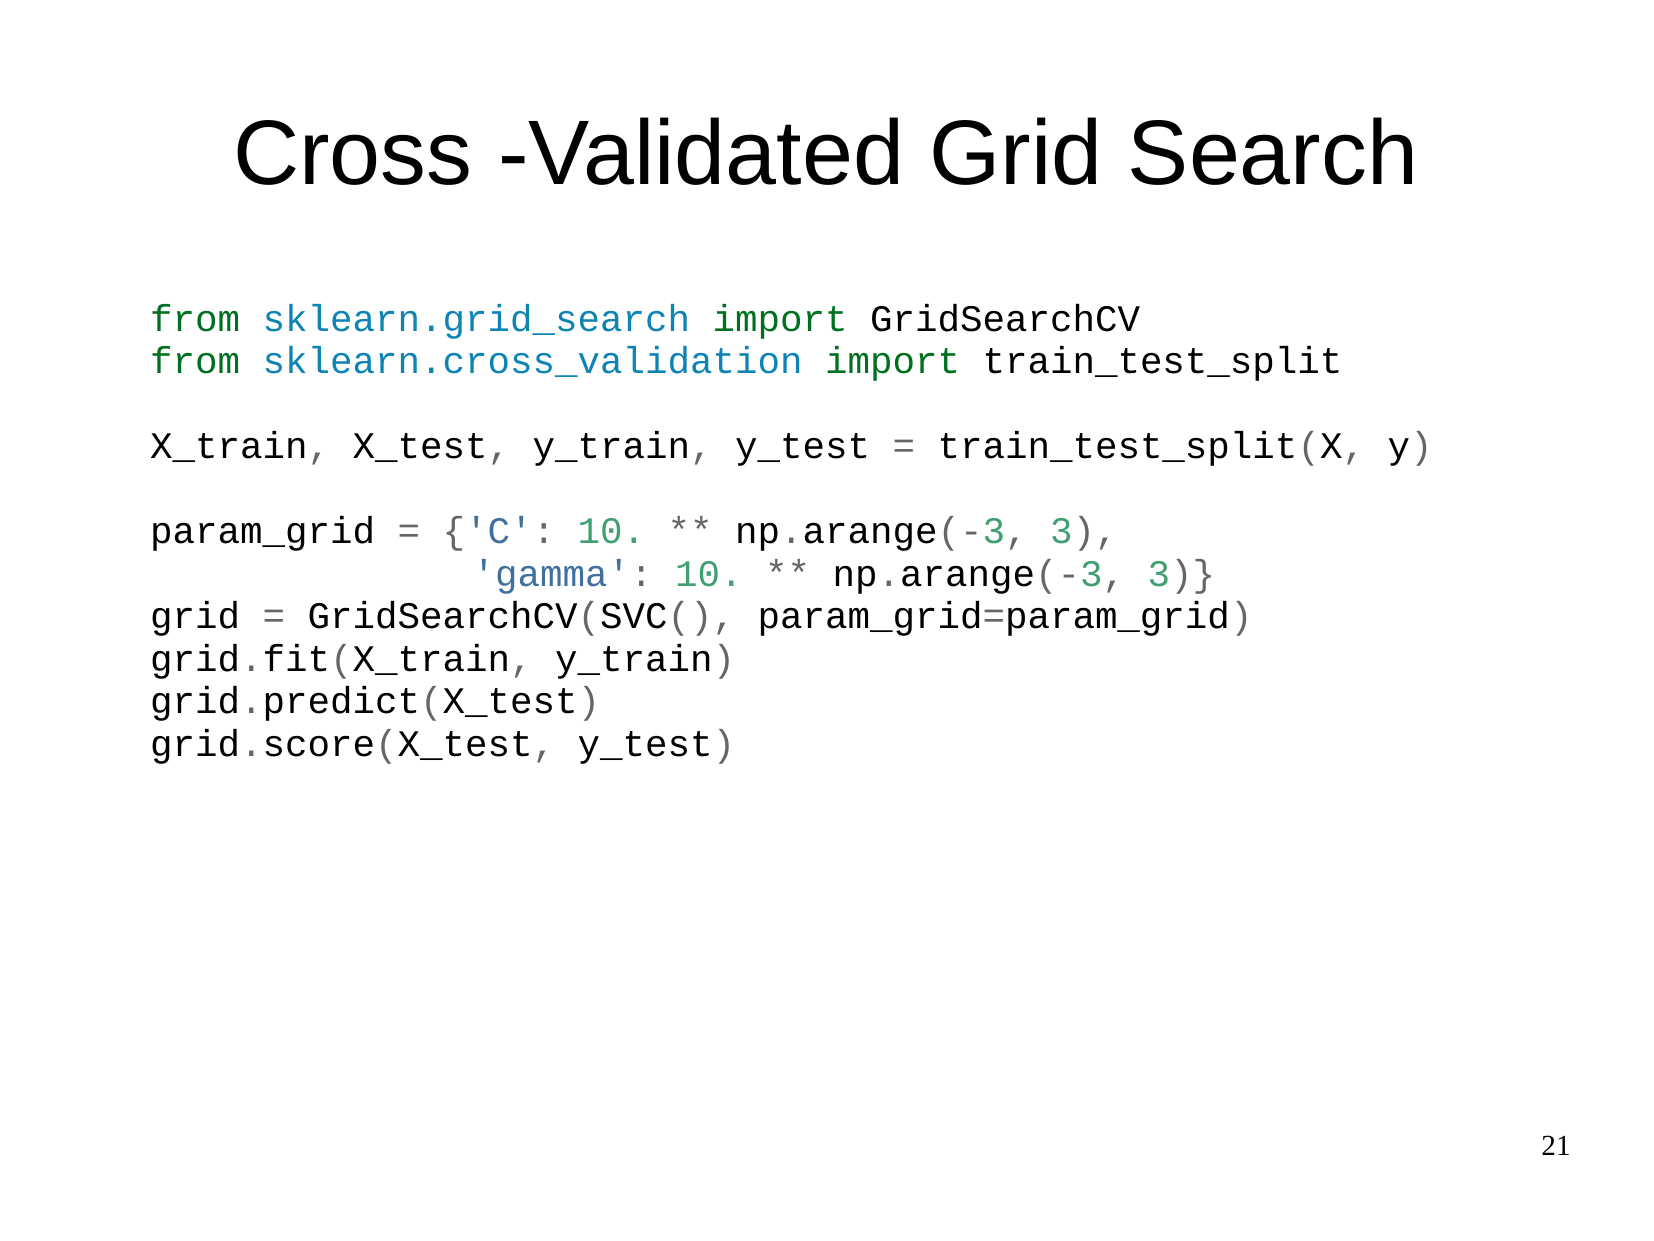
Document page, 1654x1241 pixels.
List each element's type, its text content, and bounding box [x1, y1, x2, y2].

title Cross -Validated Grid Search [82, 49, 1571, 257]
text_box from sklearn.grid_search import GridSearchCV from sklearn.cross_validation import train_test_split X_train, X_test, y_train, y_test = train_test_split(X, y) param_grid = {'C': 10. ** np.arange(-3, 3), 'gamma': 10. ** np.arange(-3, 3)} grid = GridSearchCV(SVC(), param_grid=param_grid) grid.fit(X_train, y_train) grid.predict(X_test) grid.score(X_test, y_test) [150, 300, 1486, 771]
